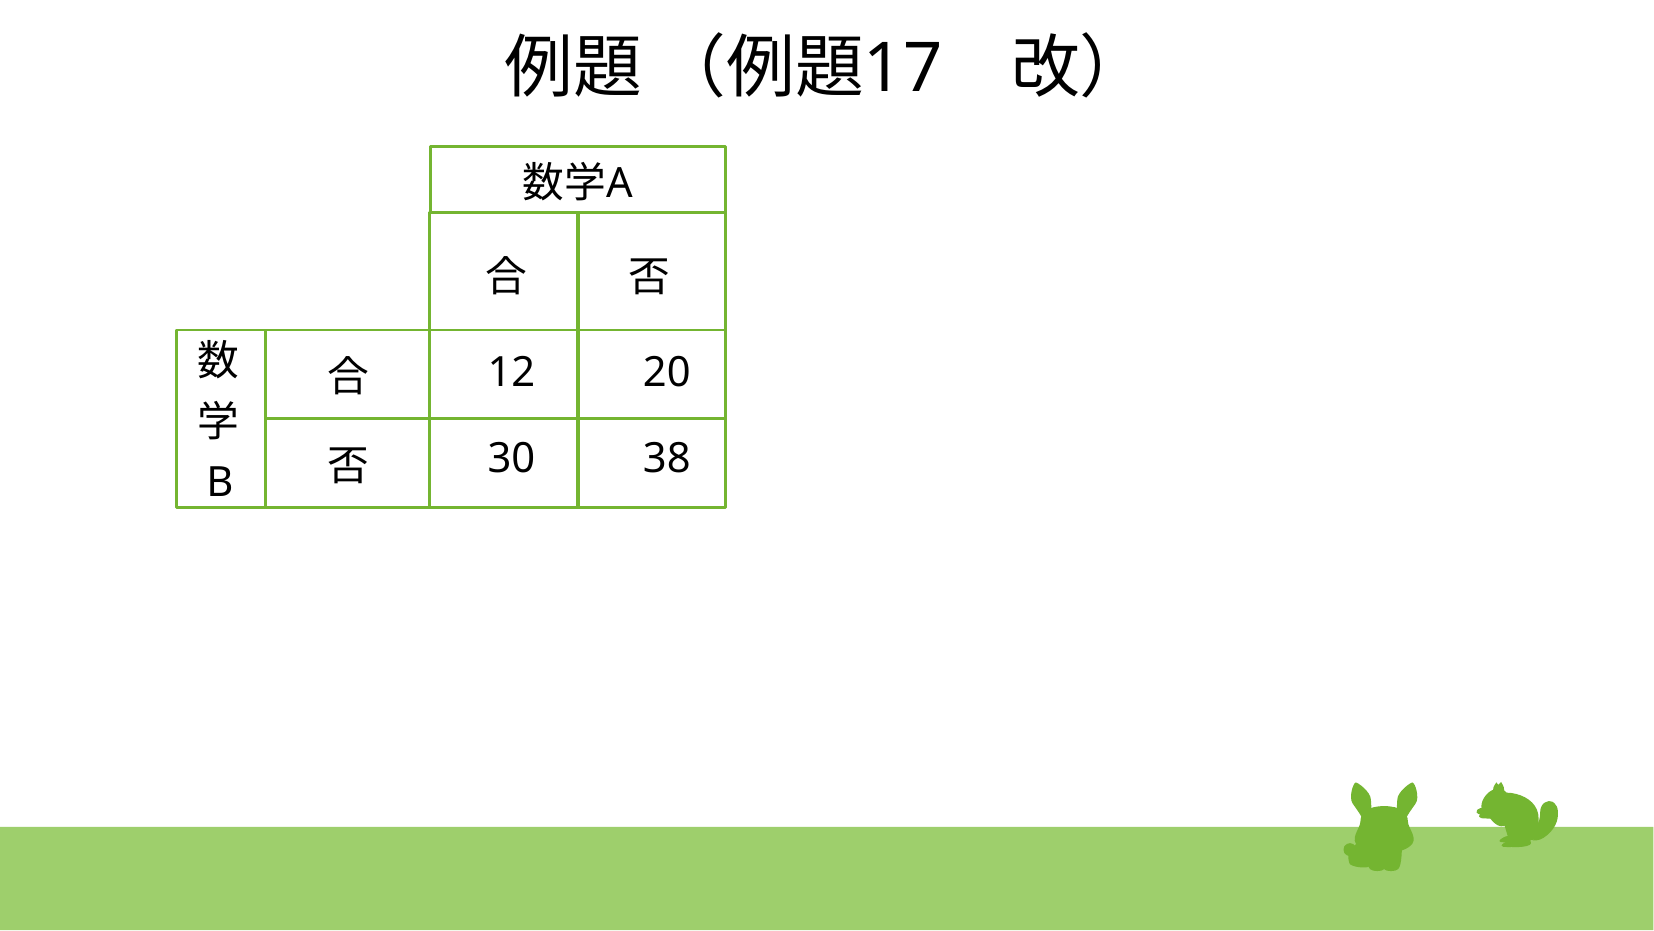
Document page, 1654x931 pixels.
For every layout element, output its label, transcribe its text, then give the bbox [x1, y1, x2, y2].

text_box 数学 B [182, 319, 271, 516]
text_box 合 否 [470, 235, 737, 306]
text_box 合 [312, 335, 401, 424]
text_box 12 20 30 38 [451, 306, 744, 503]
text_box 否 [312, 424, 401, 561]
text_box 数学A [507, 141, 774, 218]
title 例題 （例題17 改） [29, 0, 1625, 136]
